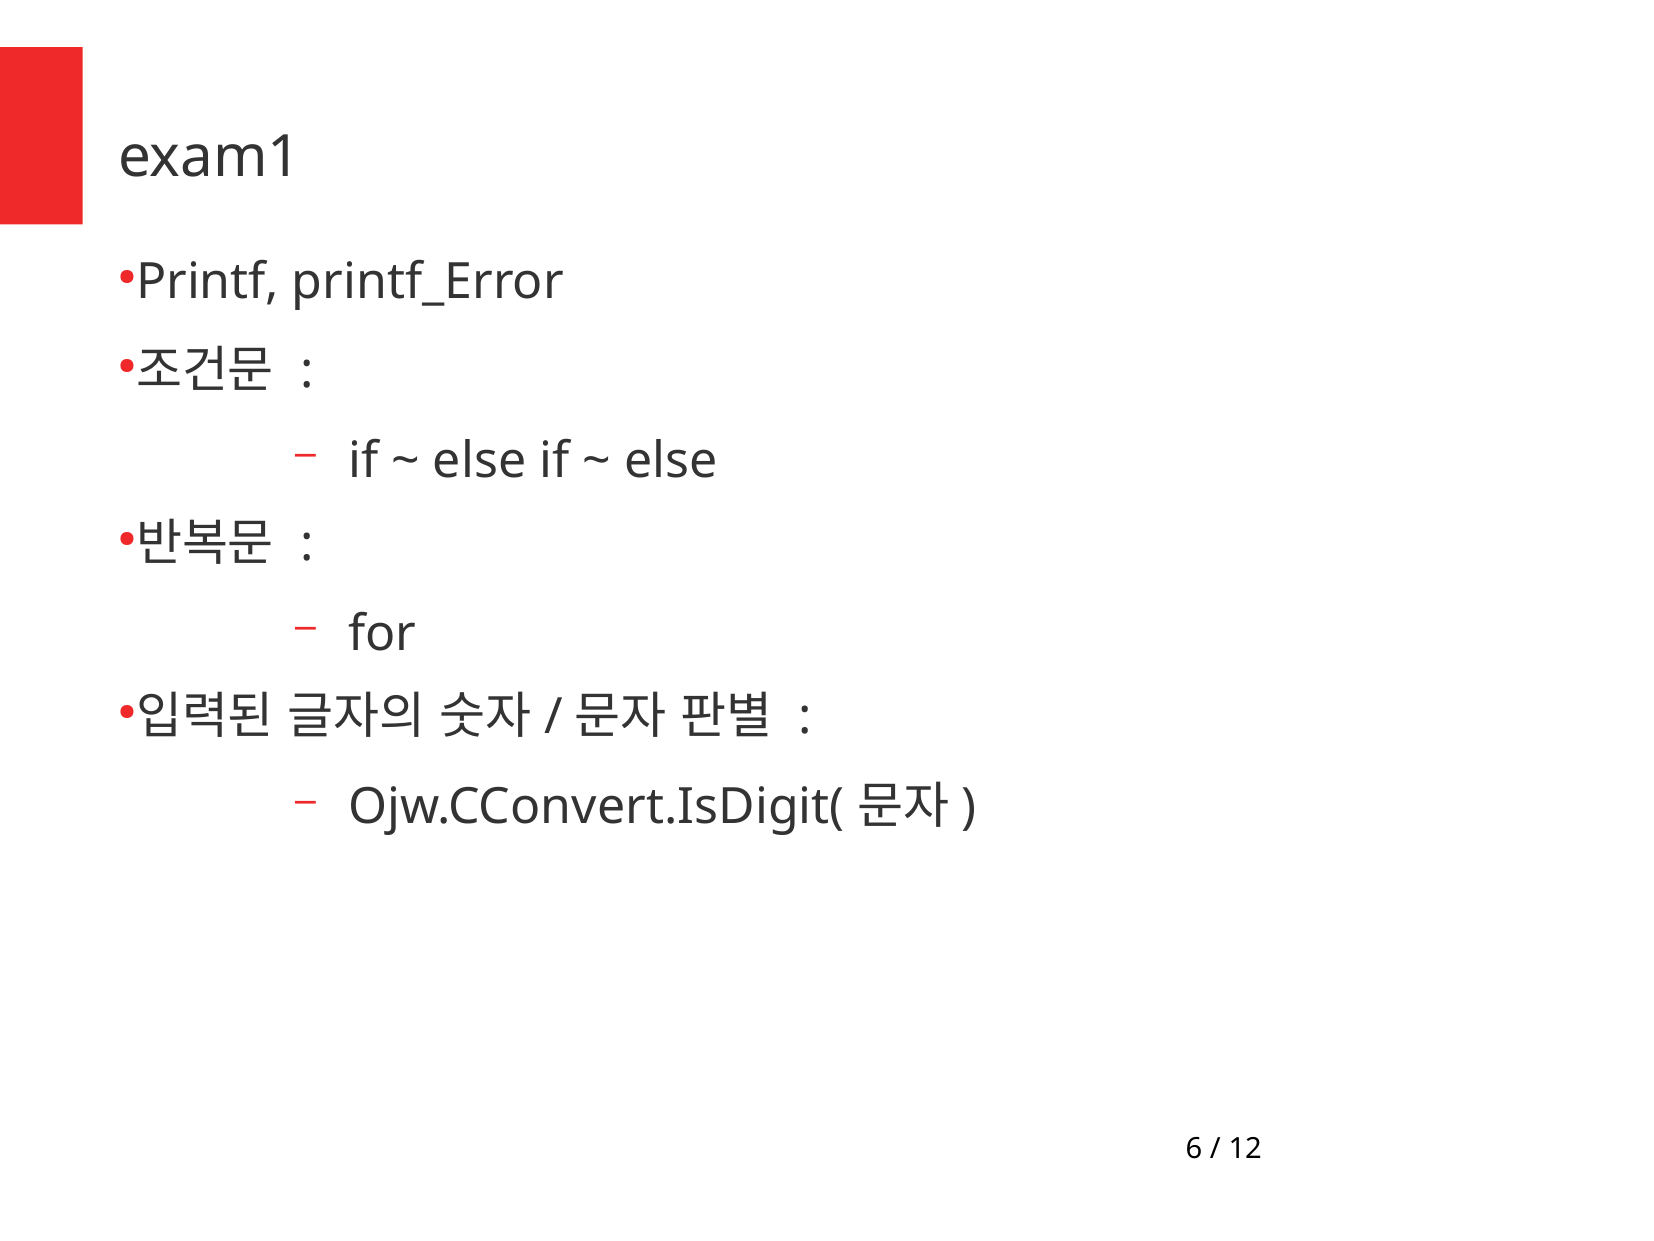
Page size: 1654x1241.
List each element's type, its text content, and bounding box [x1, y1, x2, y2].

text_box / 12 [1185, 1129, 1571, 1216]
title exam1 [118, 49, 1571, 257]
list Printf, printf_Error 조건문 : if ~ else if ~ else 반복문 : for 입력된 글자의 숫자/문자 판별 : Ojw.CConvert.IsDigit(문자) [118, 248, 1536, 968]
